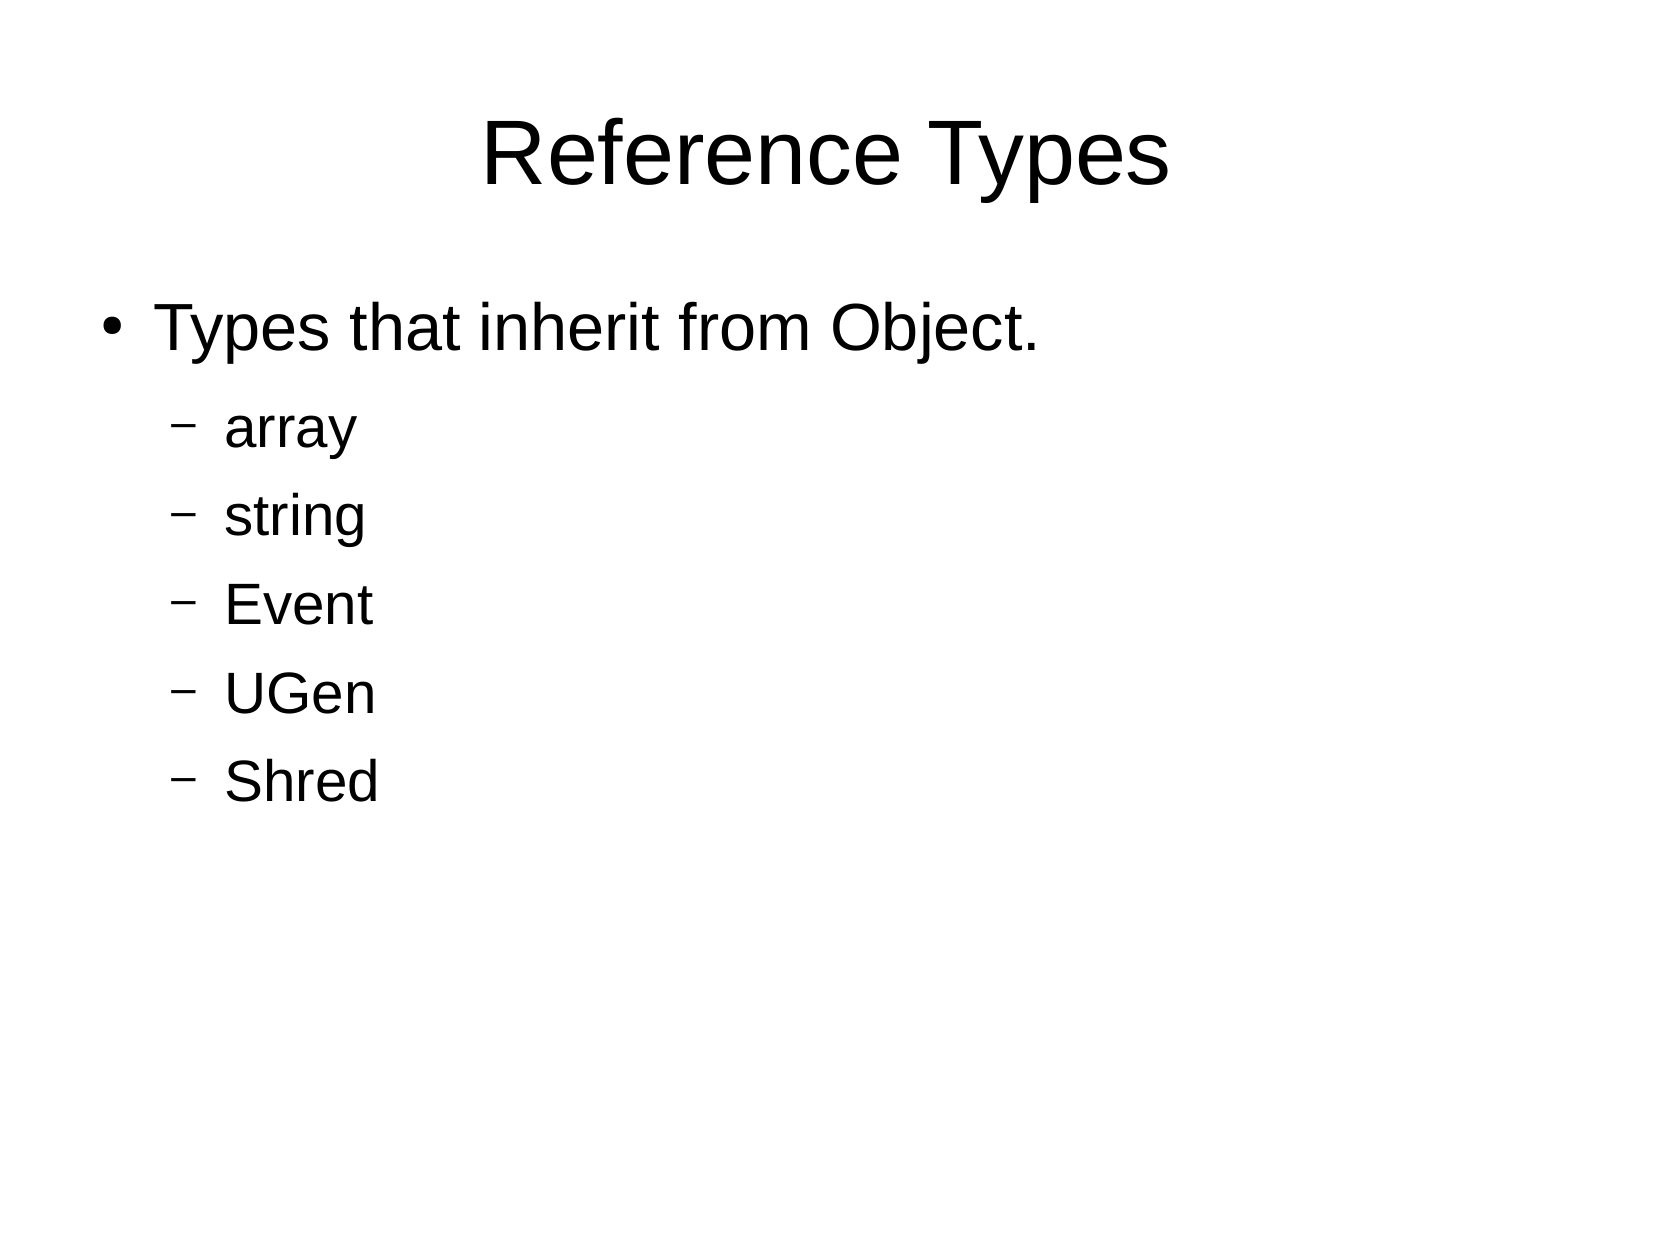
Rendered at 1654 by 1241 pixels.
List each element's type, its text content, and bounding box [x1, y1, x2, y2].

title Reference Types [82, 49, 1571, 257]
list Types that inherit from Object. array string Event UGen Shred [82, 290, 1538, 1010]
